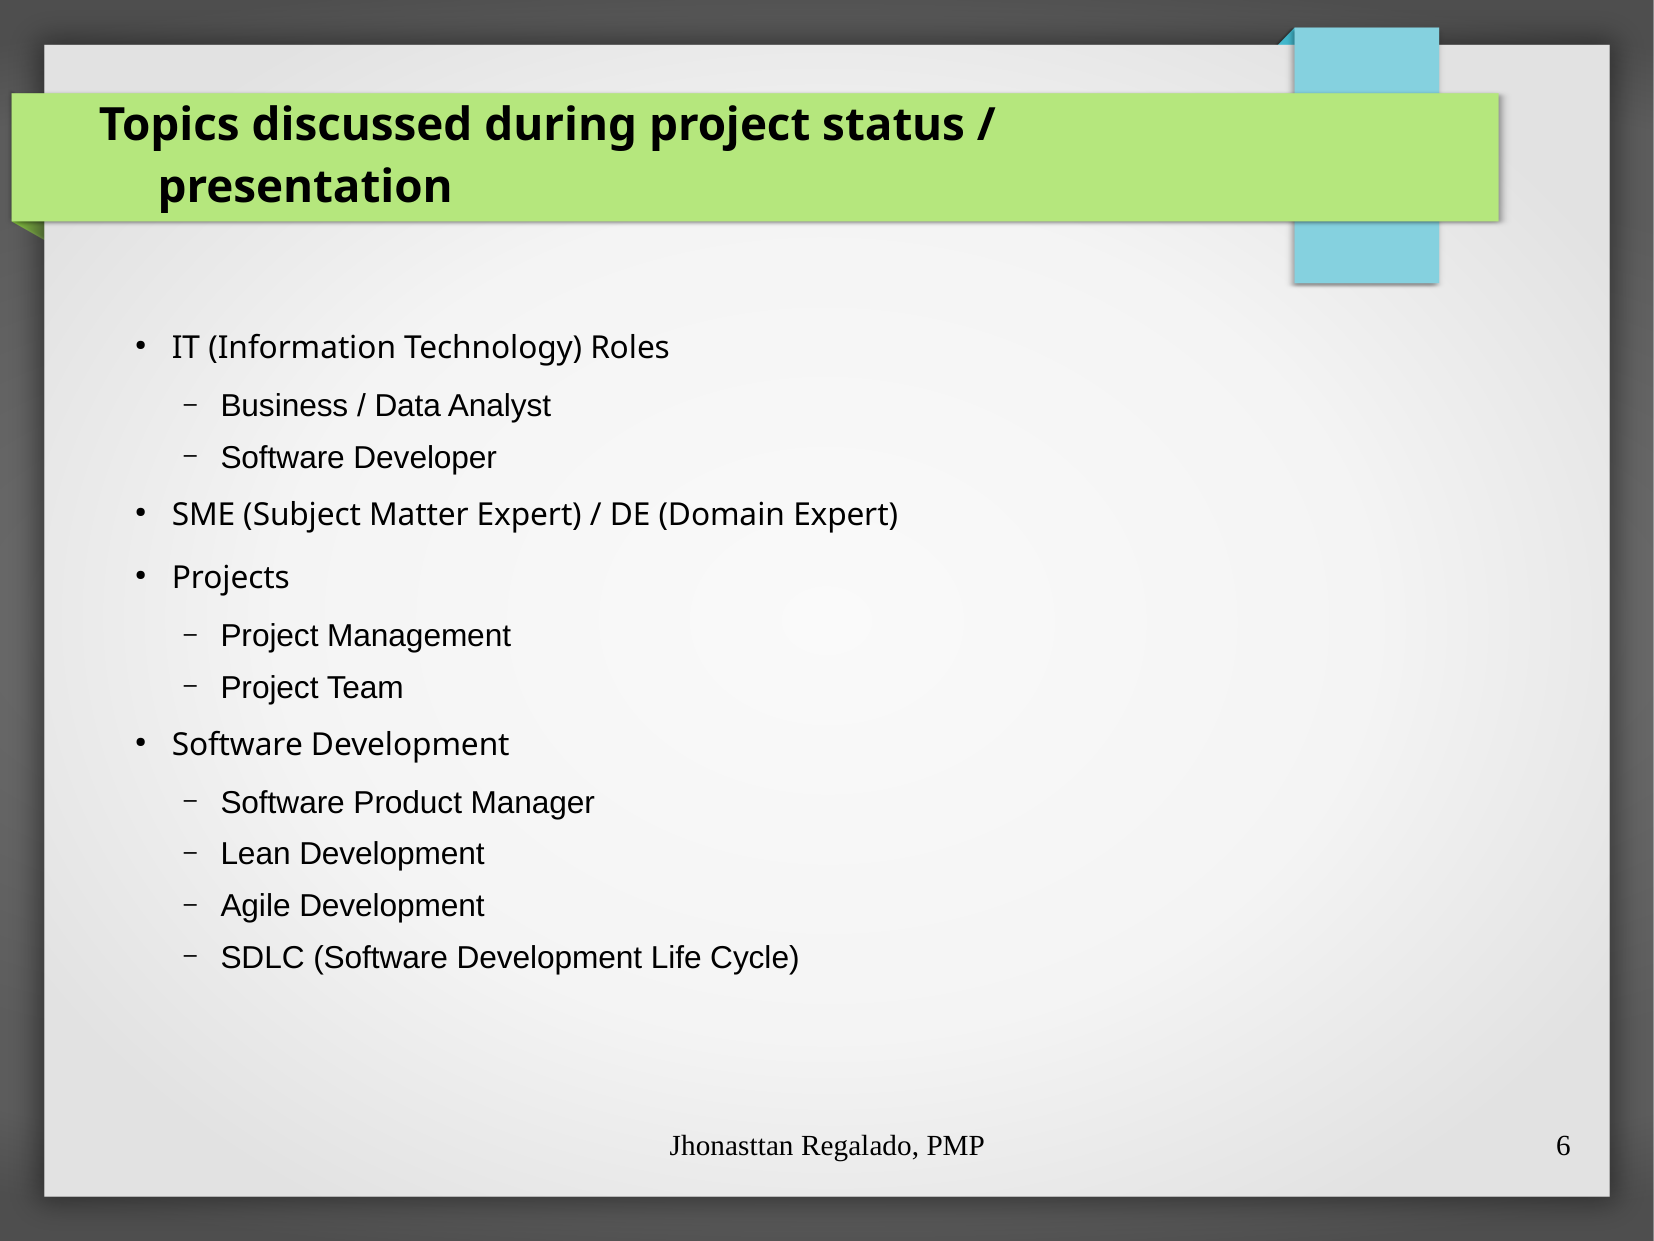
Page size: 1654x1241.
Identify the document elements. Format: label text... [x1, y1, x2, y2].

picture [0, 0, 1654, 1241]
list IT (Information Technology) Roles Business / Data Analyst Software Developer SME (Subject Matter Expert) / DE (Domain Expert) Projects Project Management Project Team Software Development Software Product Manager Lean Development Agile Development SDLC (Software Development Life Cycle) [122, 261, 1261, 981]
title Topics discussed during project status / presentation [82, 94, 1264, 213]
